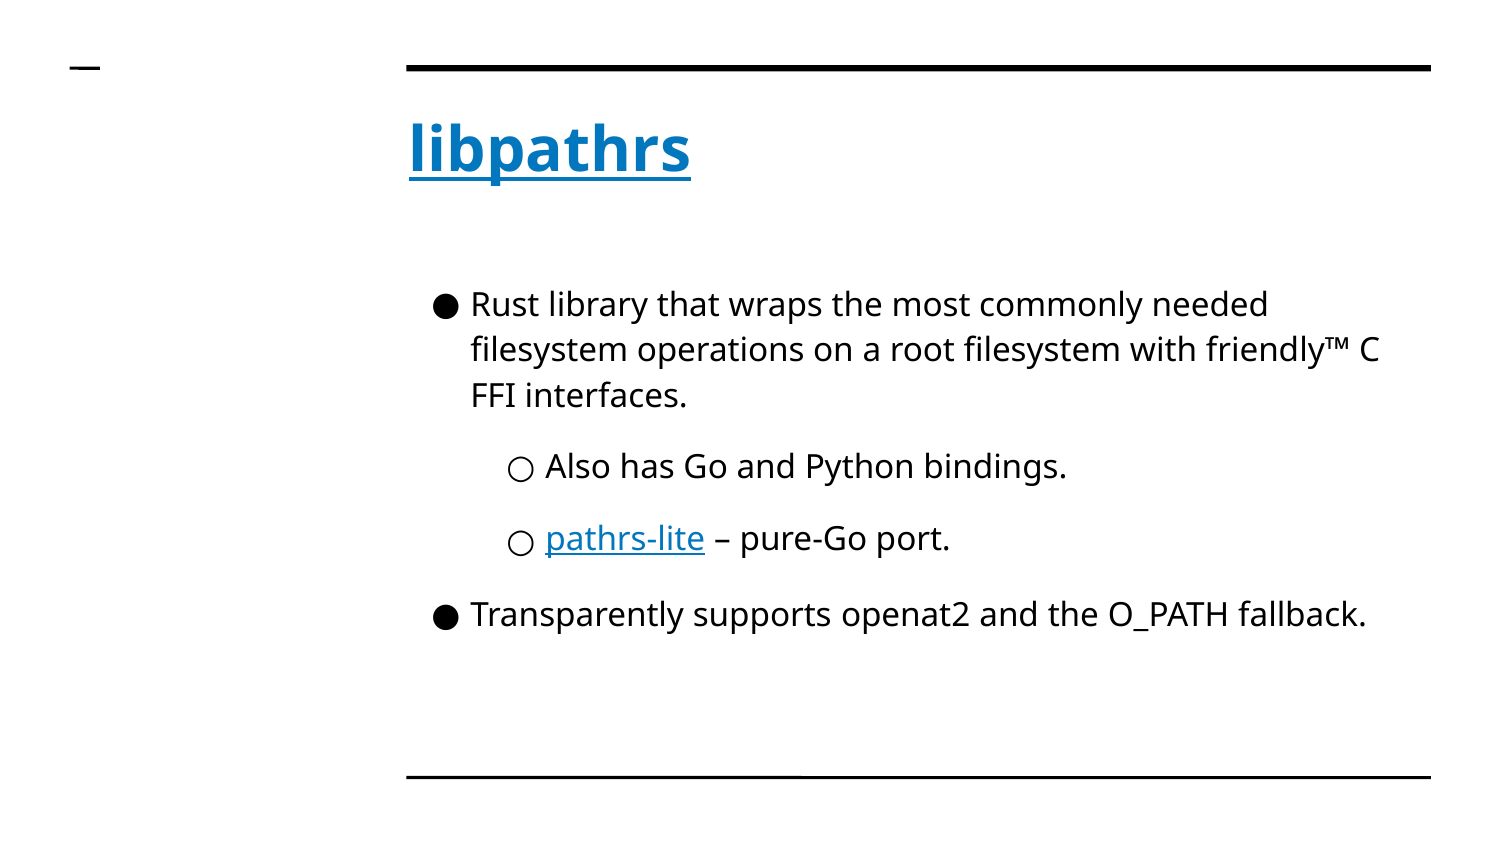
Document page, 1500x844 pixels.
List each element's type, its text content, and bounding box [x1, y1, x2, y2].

title libpathrs [393, 94, 1431, 199]
list Rust library that wraps the most commonly needed filesystem operations on a root filesystem with friendly™ C FFI interfaces. Also has Go and Python bindings. pathrs-lite – pure-Go port. Transparently supports openat2 and the O_PATH fallback. [395, 261, 1433, 755]
